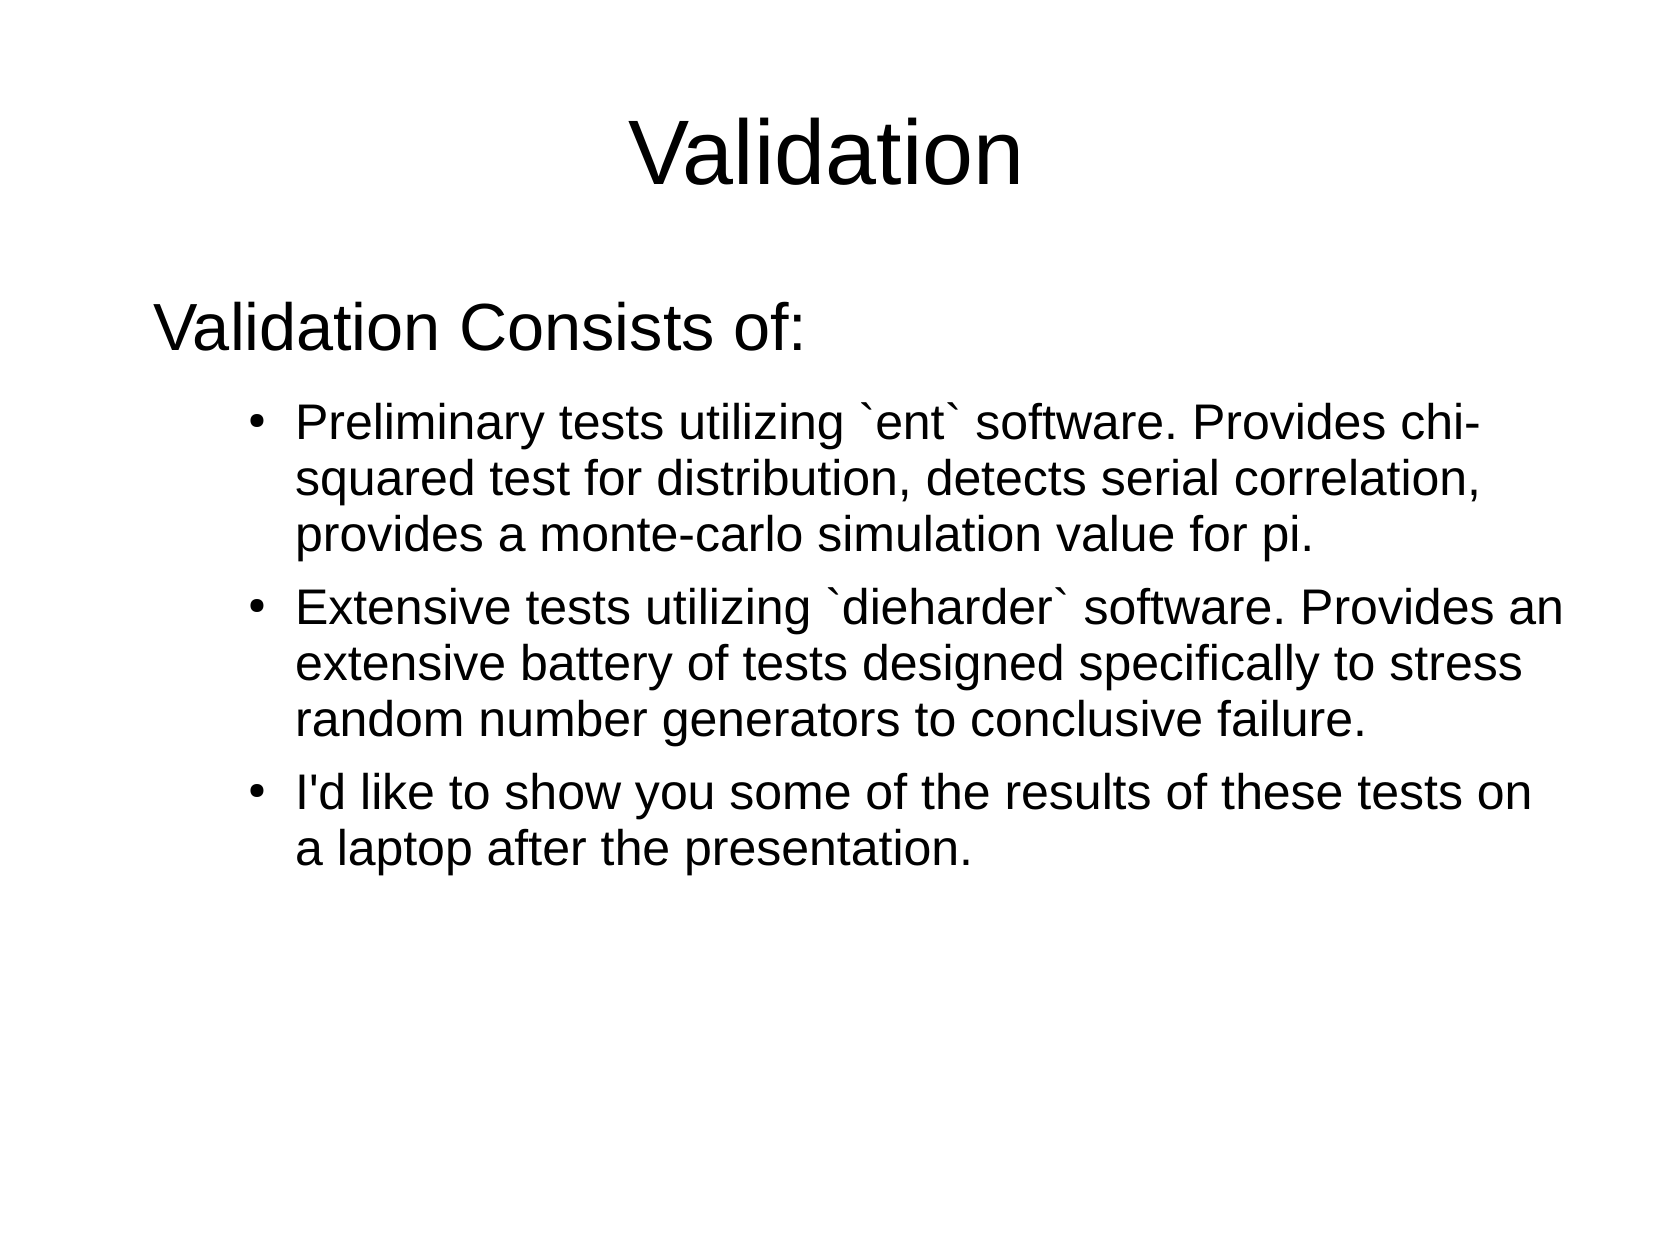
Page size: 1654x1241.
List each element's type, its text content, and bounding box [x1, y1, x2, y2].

title Validation [82, 49, 1571, 257]
list Validation Consists of: Preliminary tests utilizing `ent` software. Provides chi-squared test for distribution, detects serial correlation, provides a monte-carlo simulation value for pi. Extensive tests utilizing `dieharder` software. Provides an extensive battery of tests designed specifically to stress random number generators to conclusive failure. I'd like to show you some of the results of these tests on a laptop after the presentation. [82, 290, 1571, 1010]
